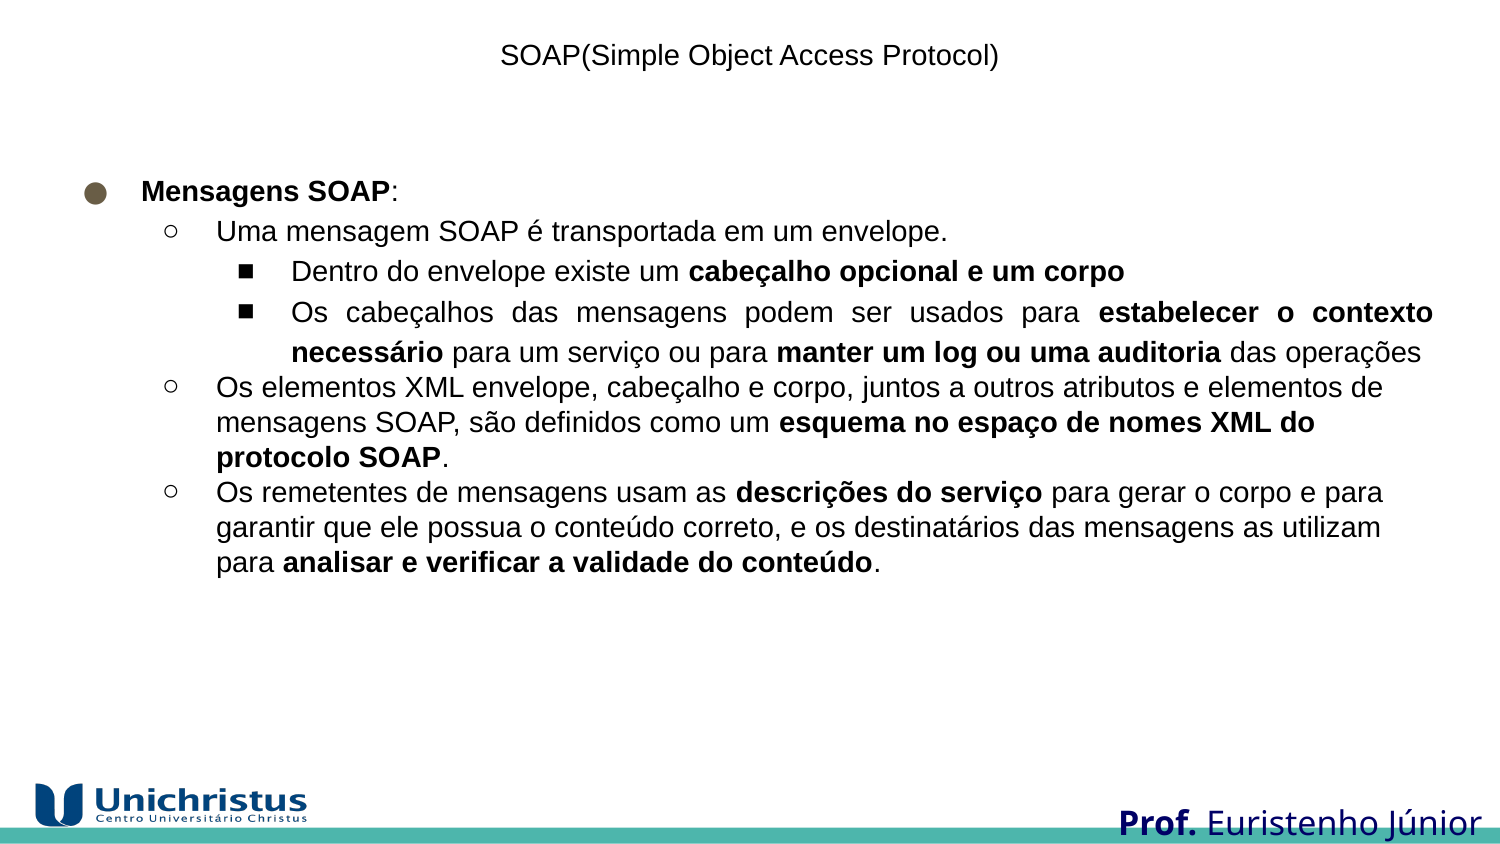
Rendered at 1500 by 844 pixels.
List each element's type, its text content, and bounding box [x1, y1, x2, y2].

picture [31, 781, 311, 828]
list Mensagens SOAP: Uma mensagem SOAP é transportada em um envelope. Dentro do envelope existe um cabeçalho opcional e um corpo Os cabeçalhos das mensagens podem ser usados para estabelecer o contexto necessário para um serviço ou para manter um log ou uma auditoria das operações Os elementos XML envelope, cabeçalho e corpo, juntos a outros atributos e elementos de mensagens SOAP, são definidos como um esquema no espaço de nomes XML do protocolo SOAP. Os remetentes de mensagens usam as descrições do serviço para gerar o corpo e para garantir que ele possua o conteúdo correto, e os destinatários das mensagens as utilizam para analisar e verificar a validade do conteúdo. [51, 152, 1449, 750]
text_box Prof. Euristenho Júnior [1103, 791, 1500, 844]
title SOAP(Simple Object Access Protocol) [51, 20, 1449, 137]
